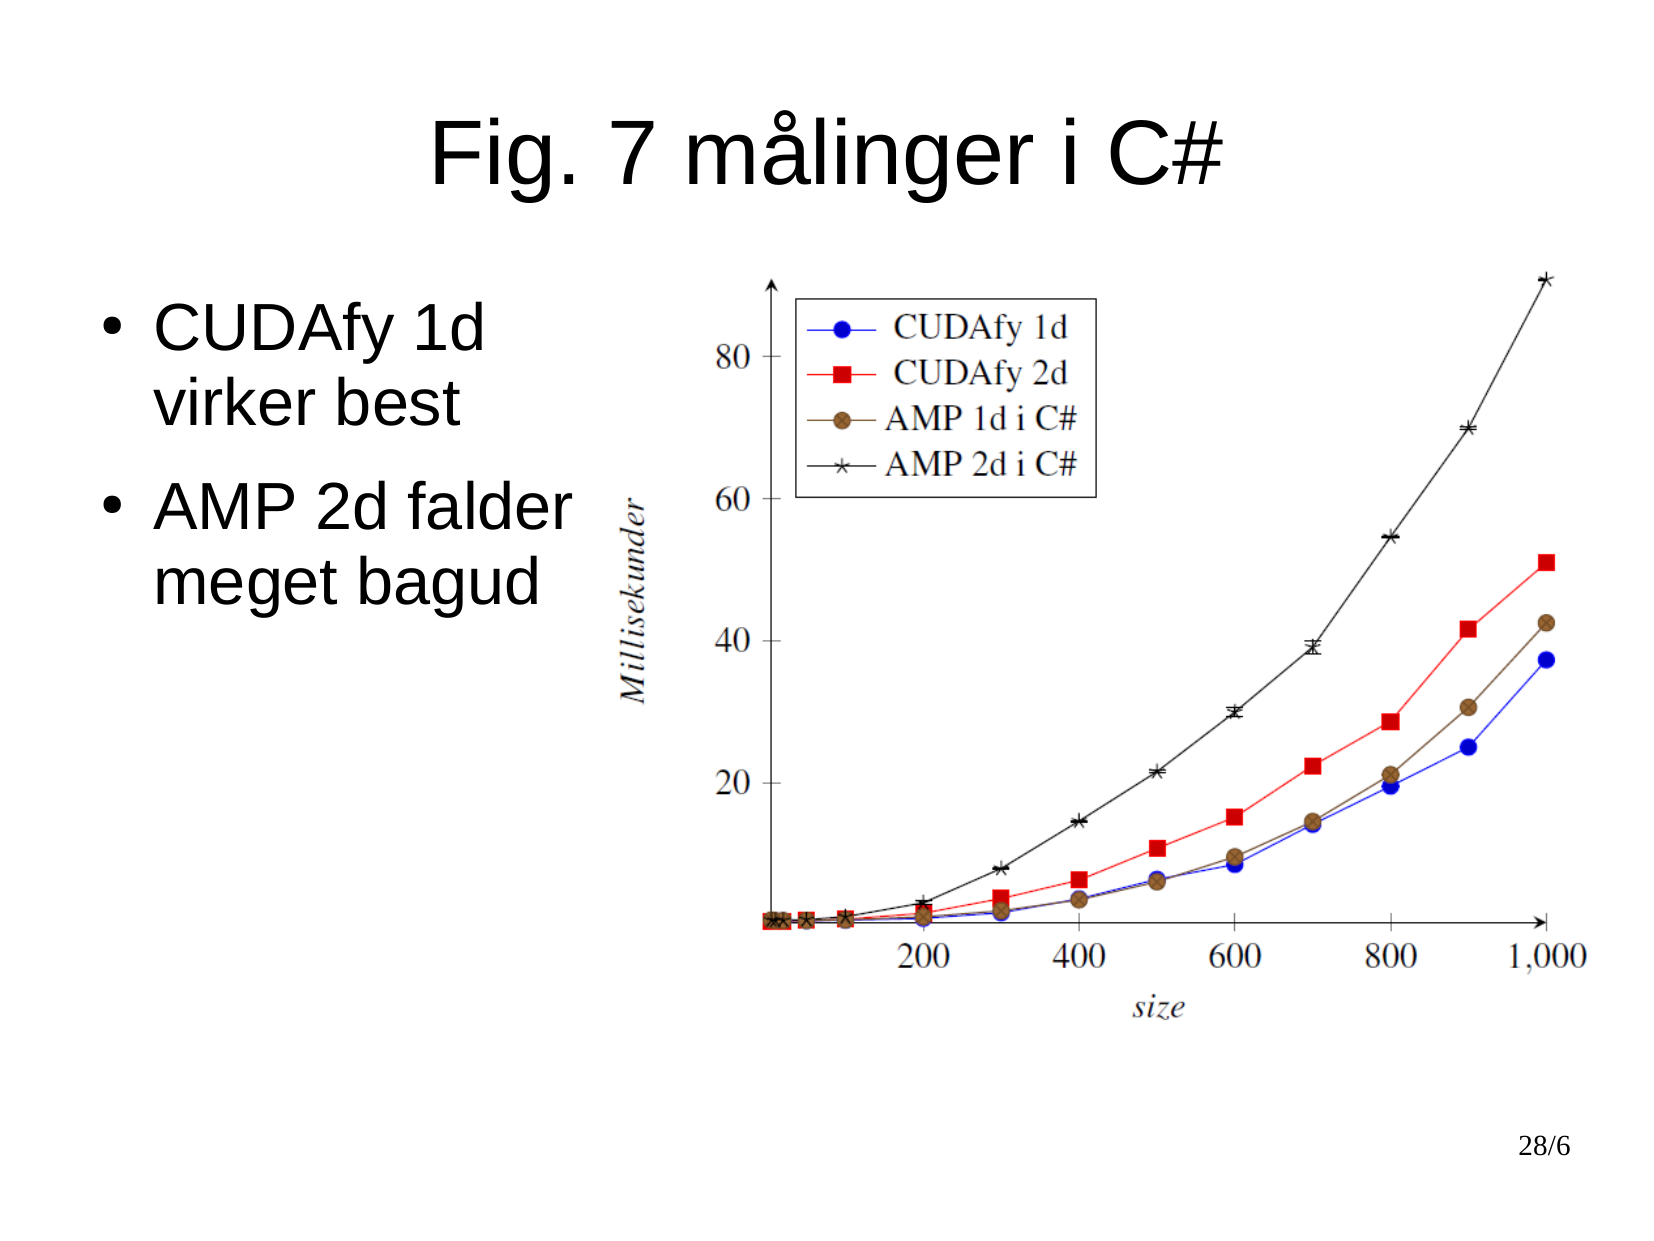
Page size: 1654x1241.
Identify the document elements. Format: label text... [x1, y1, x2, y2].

picture [610, 271, 1593, 1028]
title Fig. 7 målinger i C# [82, 49, 1571, 257]
list CUDAfy 1d virker best AMP 2d falder meget bagud [82, 290, 610, 1010]
